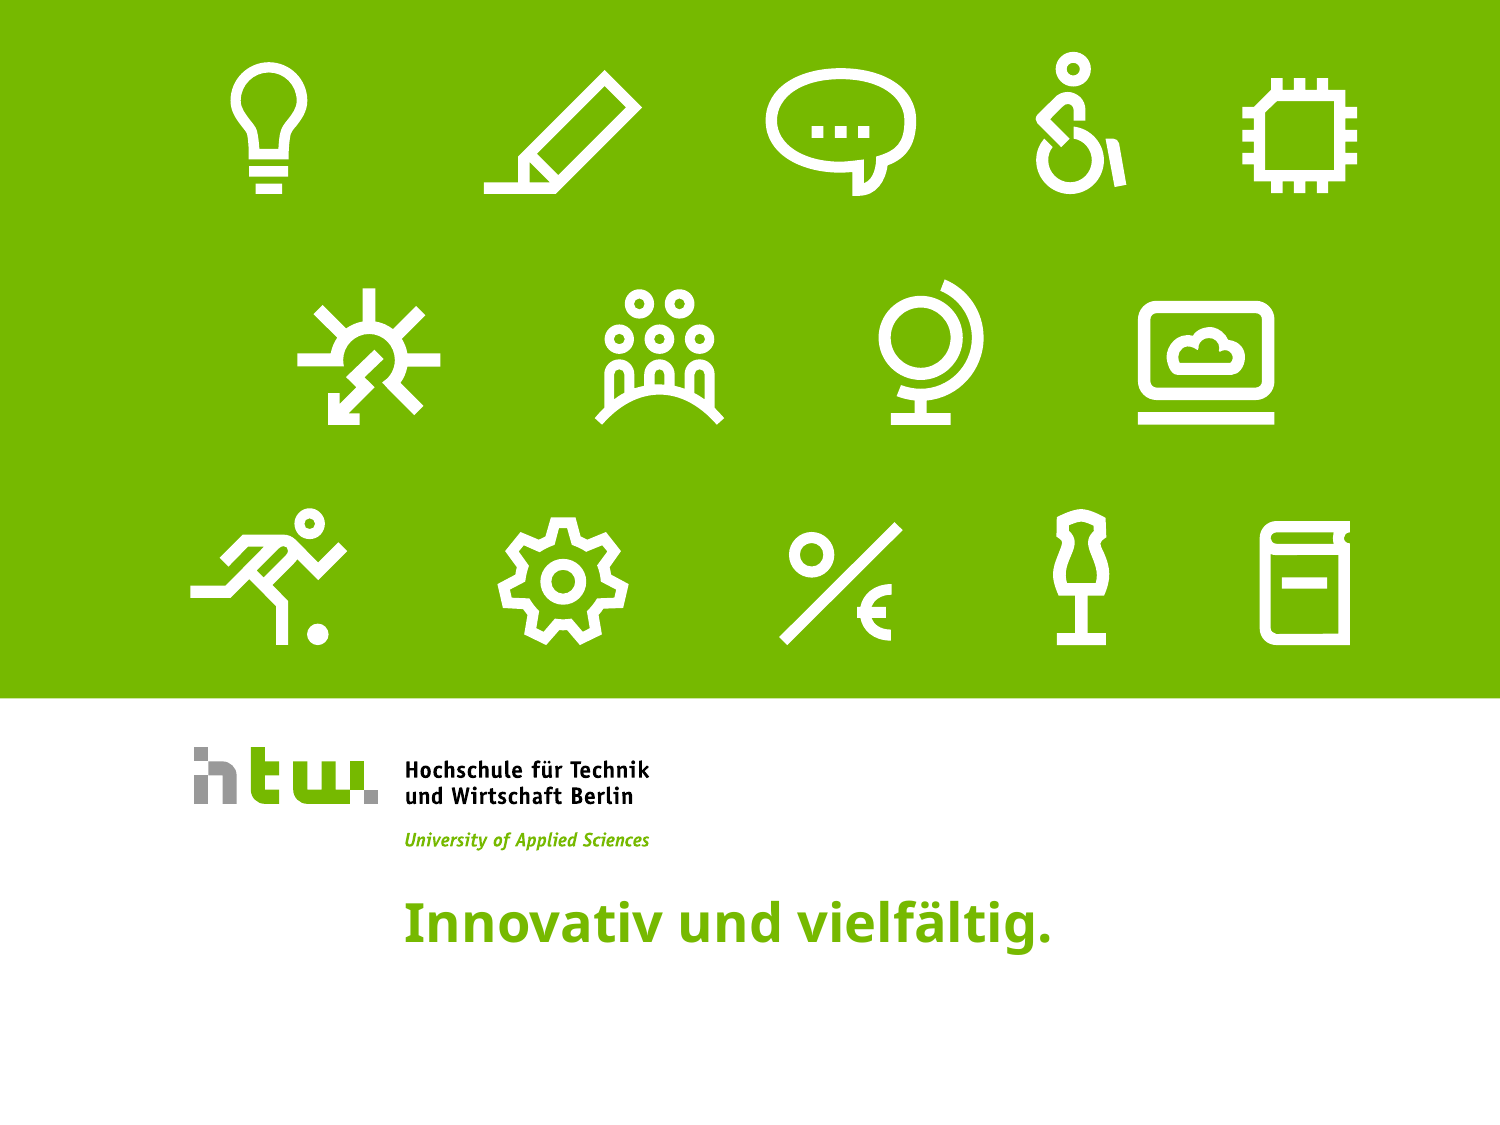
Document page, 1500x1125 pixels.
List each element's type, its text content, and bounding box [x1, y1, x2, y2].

title Innovativ und vielfältig. [404, 888, 1465, 1102]
